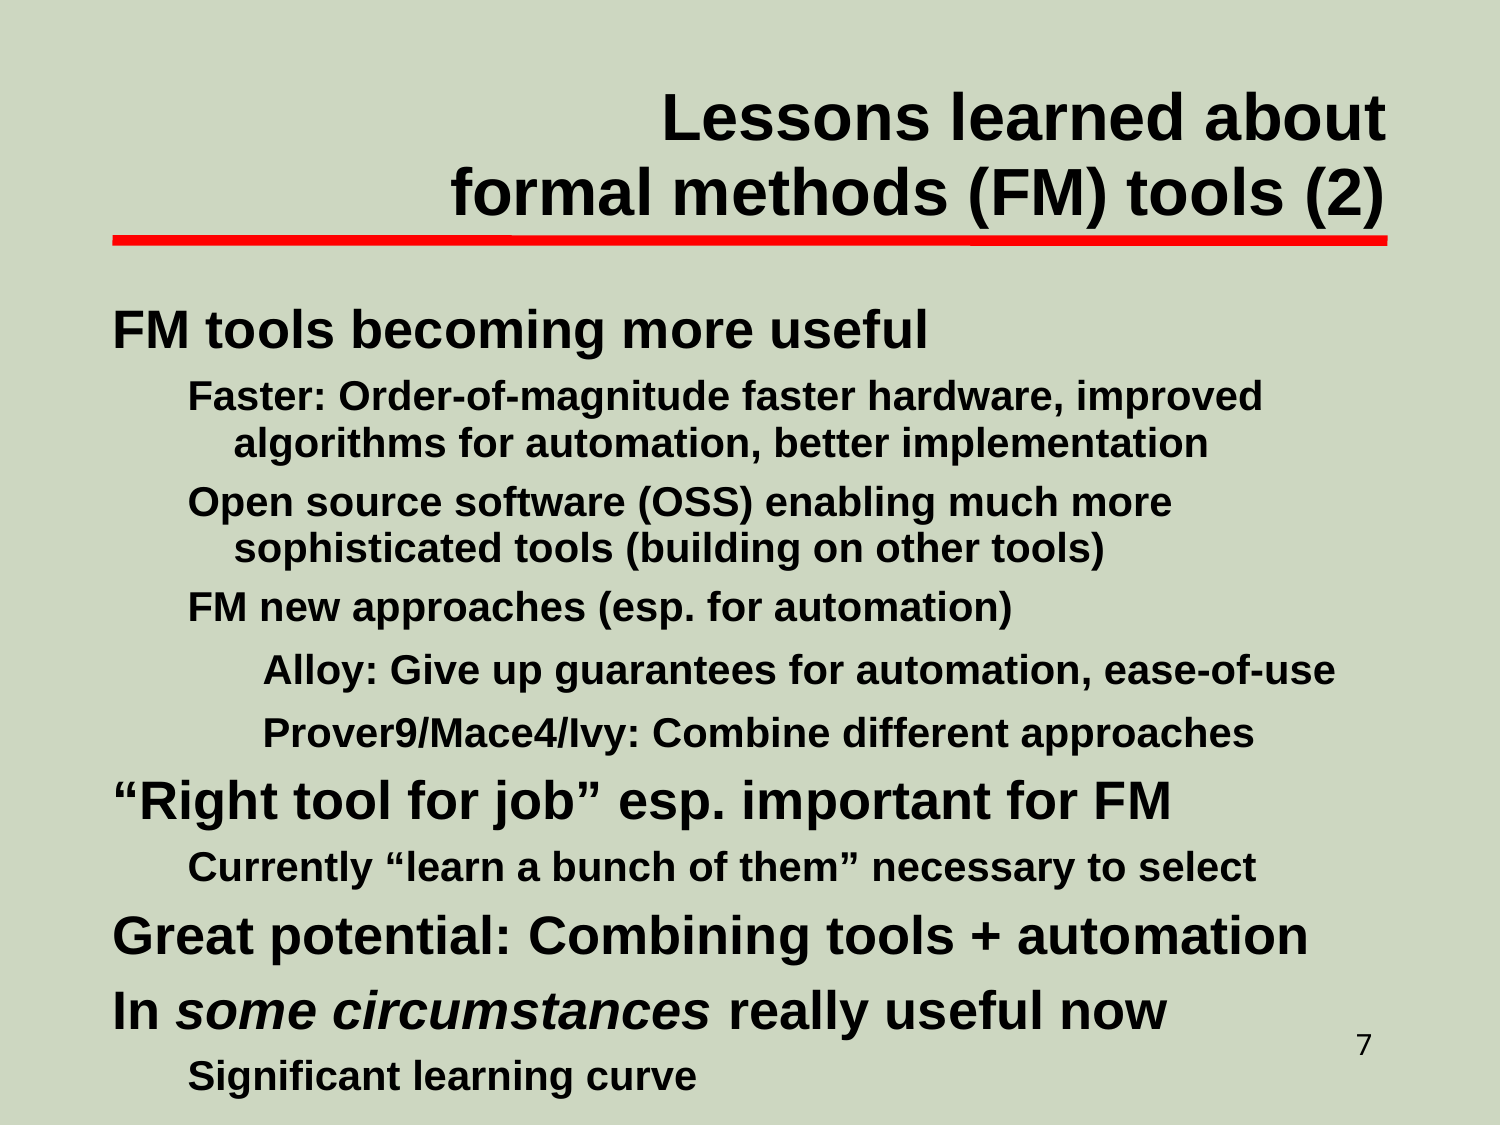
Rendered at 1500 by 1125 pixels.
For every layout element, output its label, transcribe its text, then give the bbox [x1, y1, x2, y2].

title Lessons learned about formal methods (FM) tools (2) [124, 79, 1387, 230]
list FM tools becoming more useful Faster: Order-of-magnitude faster hardware, improved algorithms for automation, better implementation Open source software (OSS) enabling much more sophisticated tools (building on other tools) FM new approaches (esp. for automation) Alloy: Give up guarantees for automation, ease-of-use Prover9/Mace4/Ivy: Combine different approaches “Right tool for job” esp. important for FM Currently “learn a bunch of them” necessary to select Great potential: Combining tools + automation In some circumstances really useful now Significant learning curve [112, 299, 1387, 1100]
